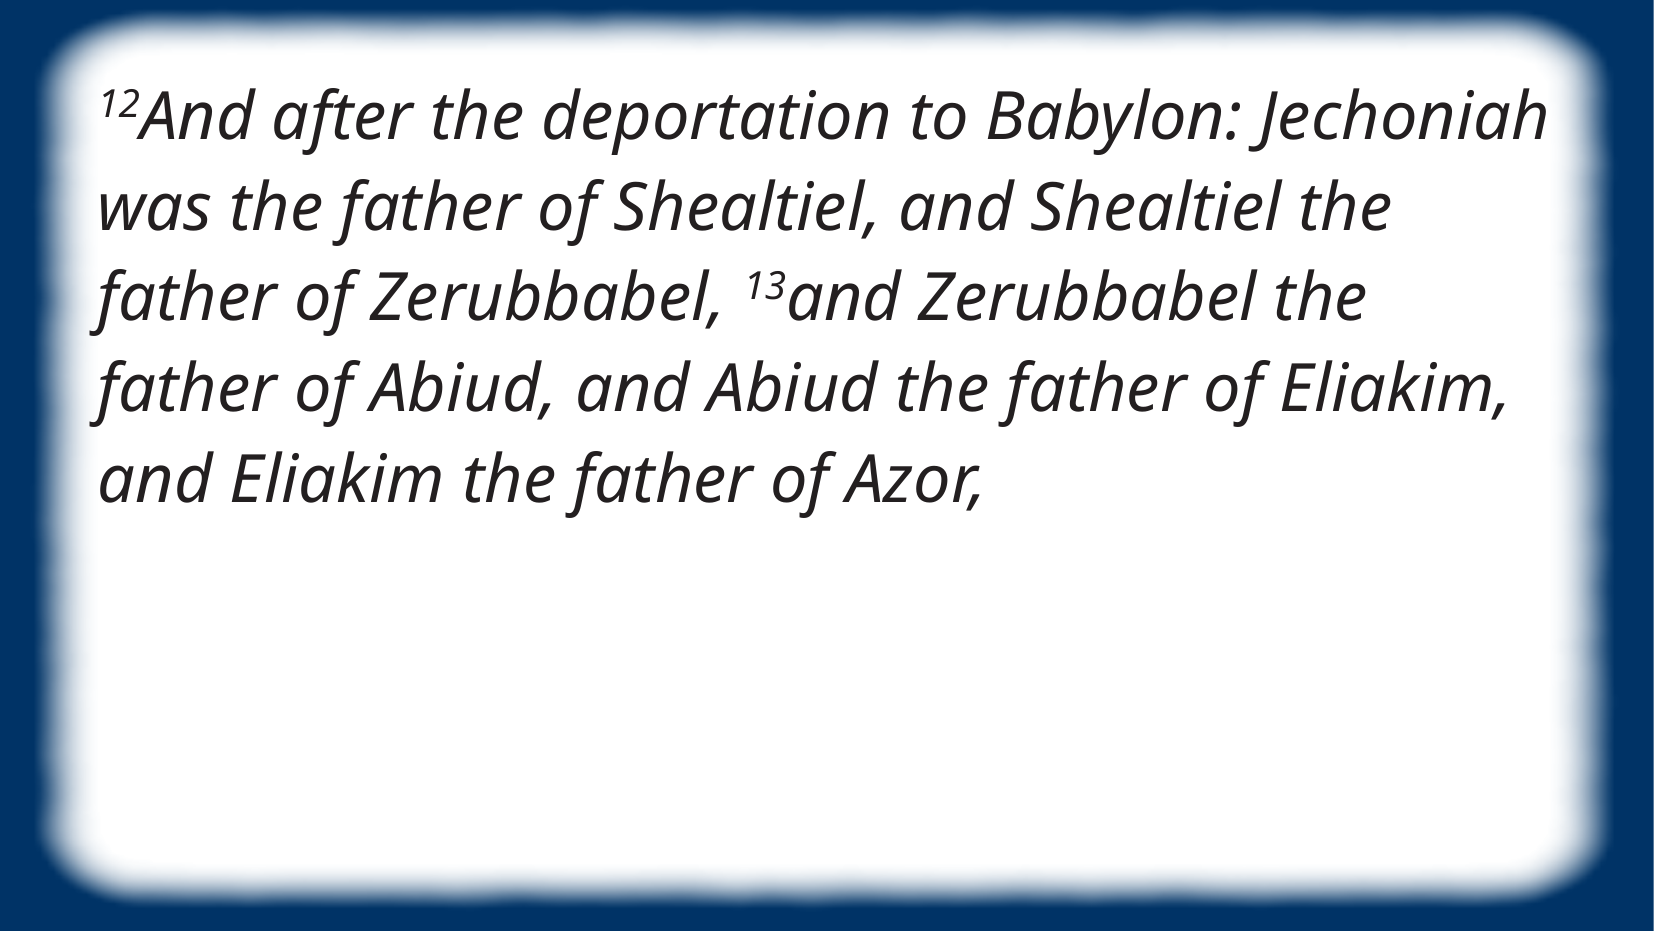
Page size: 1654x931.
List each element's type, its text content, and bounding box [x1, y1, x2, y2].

text_box 12And after the deportation to Babylon: Jechoniah was the father of Shealtiel, and Shealtiel the father of Zerubbabel, 13and Zerubbabel the father of Abiud, and Abiud the father of Eliakim, and Eliakim the father of Azor, [82, 60, 1568, 520]
picture [0, 0, 1654, 931]
